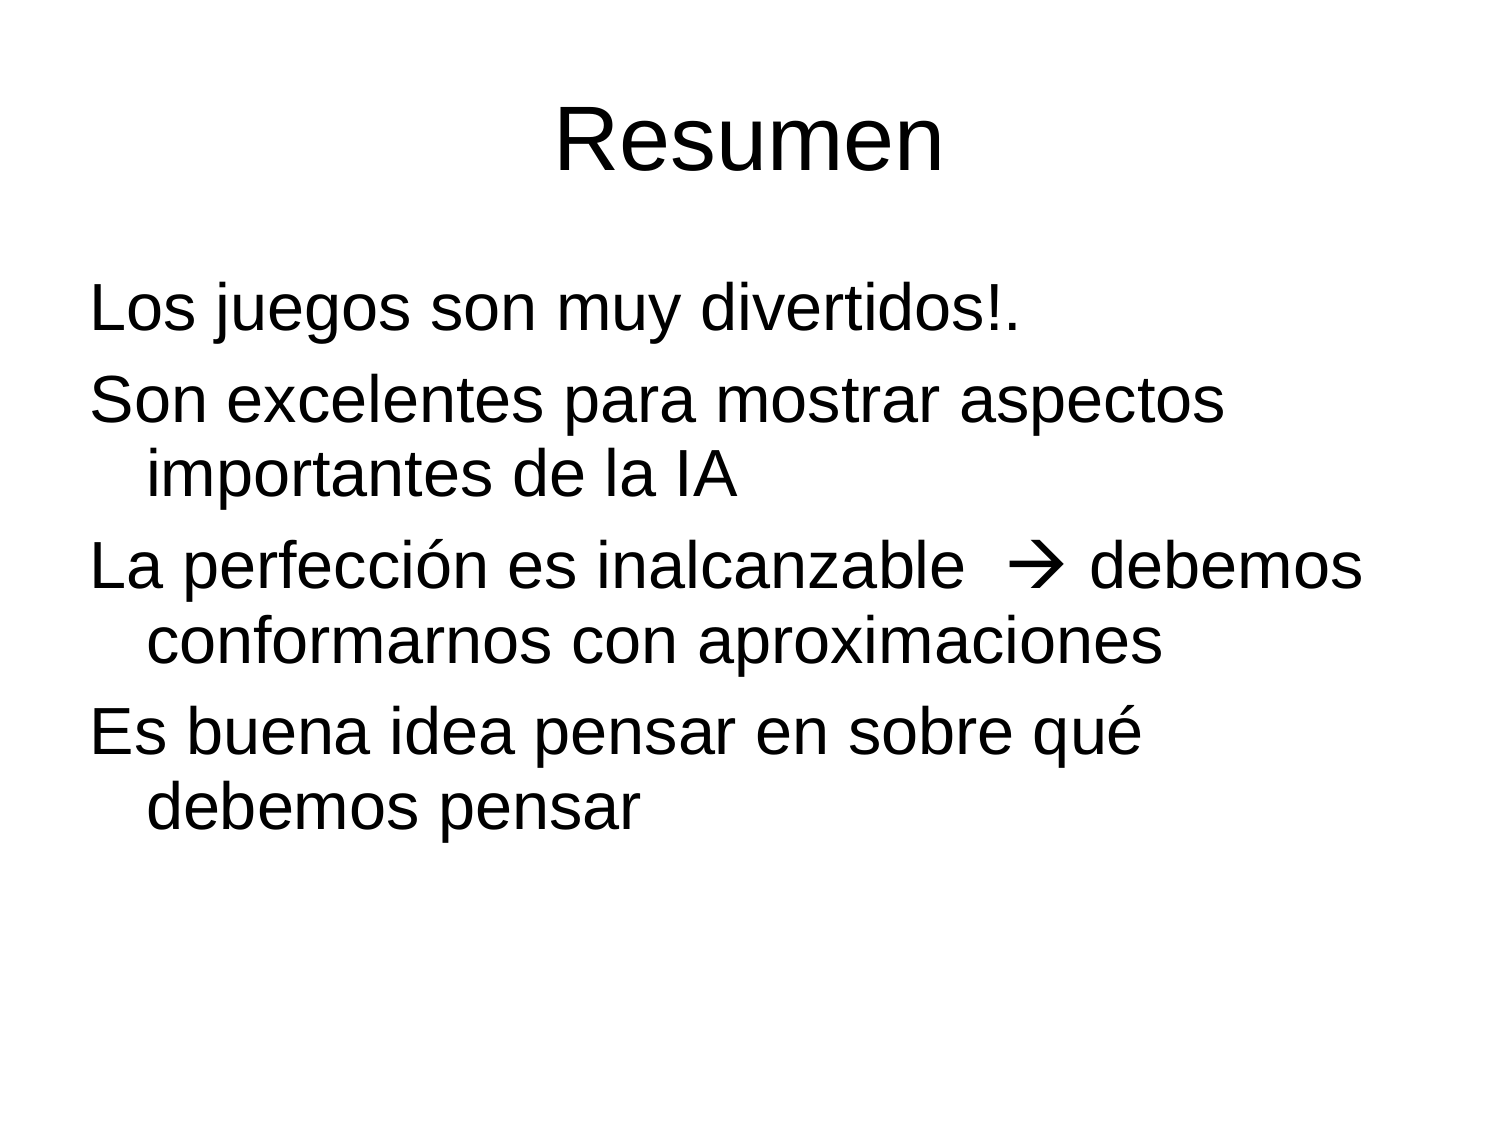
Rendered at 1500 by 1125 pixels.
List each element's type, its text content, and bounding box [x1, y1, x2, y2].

title Resumen [75, 45, 1426, 233]
list Los juegos son muy divertidos!. Son excelentes para mostrar aspectos importantes de la IA La perfección es inalcanzable  debemos conformarnos con aproximaciones Es buena idea pensar en sobre qué debemos pensar [75, 262, 1426, 1006]
